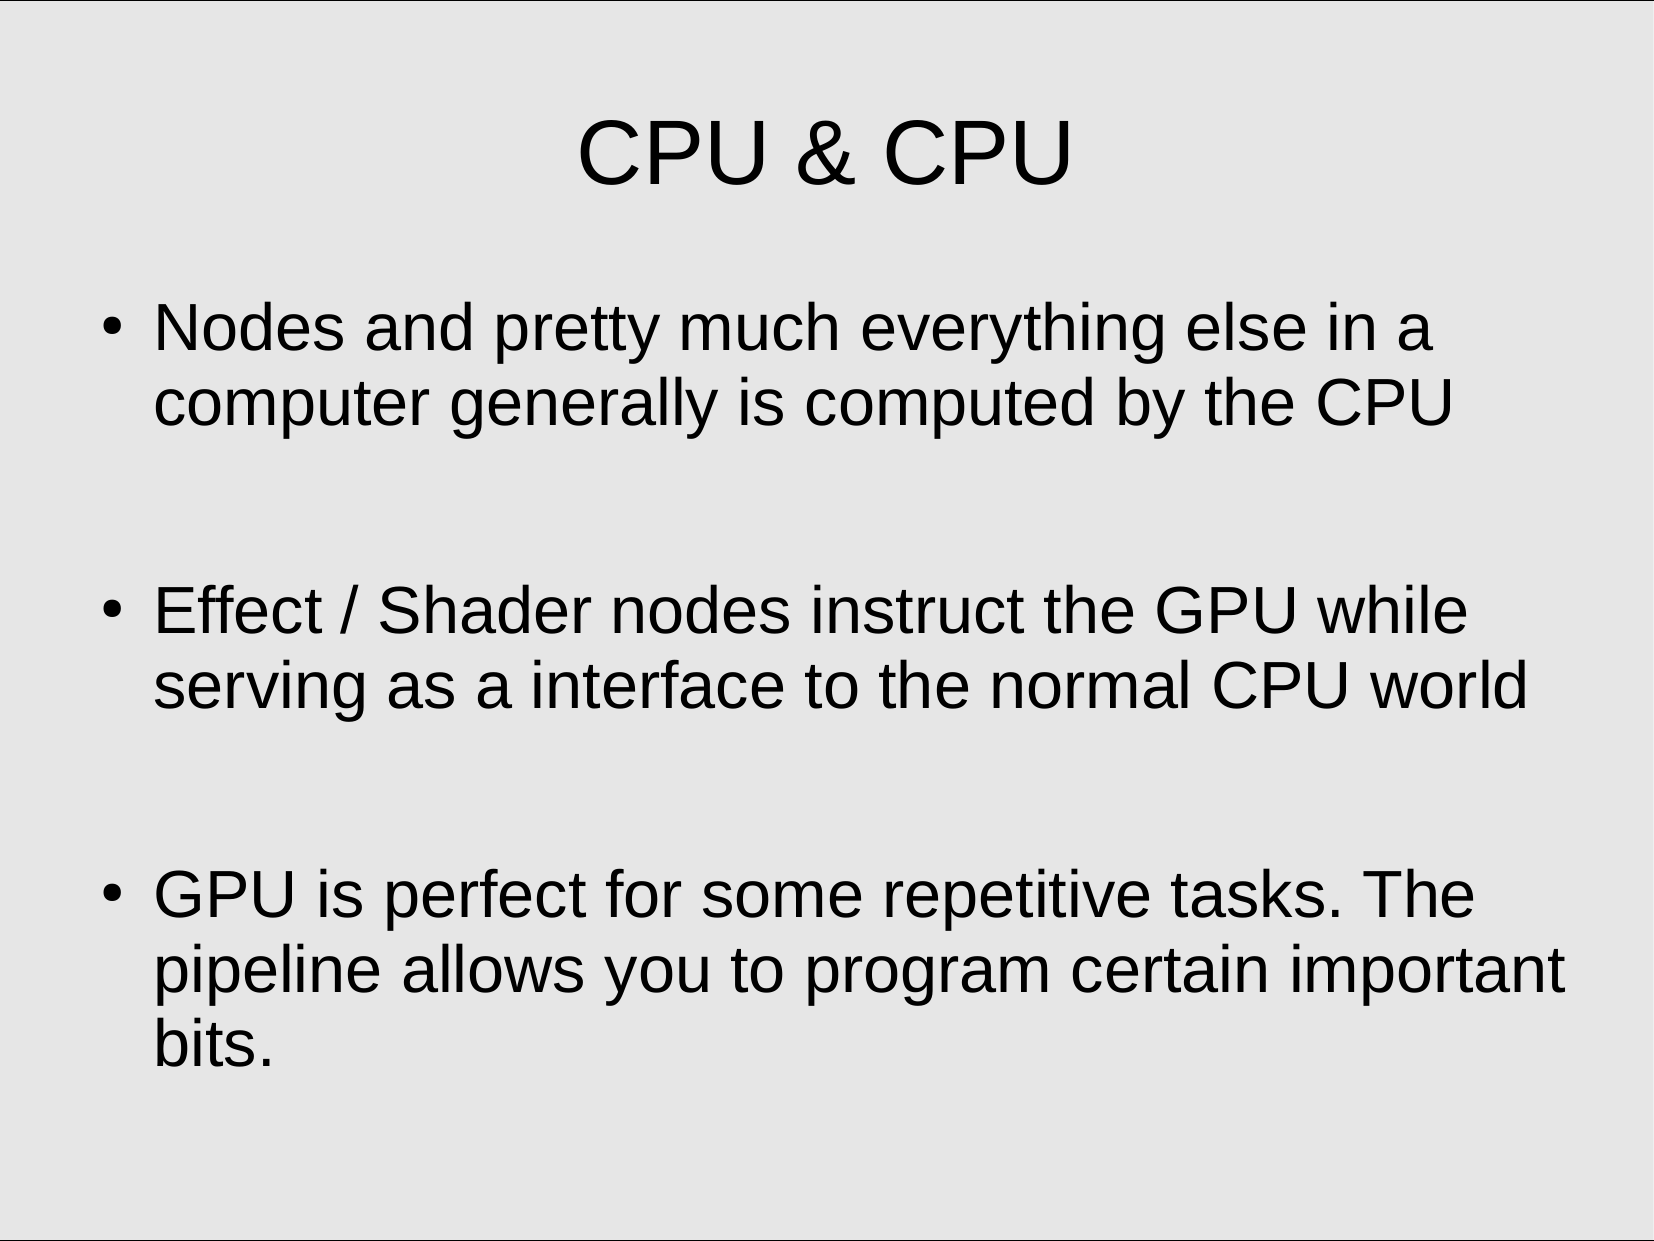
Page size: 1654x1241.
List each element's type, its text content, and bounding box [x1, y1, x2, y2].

title CPU & CPU [82, 49, 1571, 257]
list Nodes and pretty much everything else in a computer generally is computed by the CPU Effect / Shader nodes instruct the GPU while serving as a interface to the normal CPU world GPU is perfect for some repetitive tasks. The pipeline allows you to program certain important bits. [82, 290, 1571, 1082]
